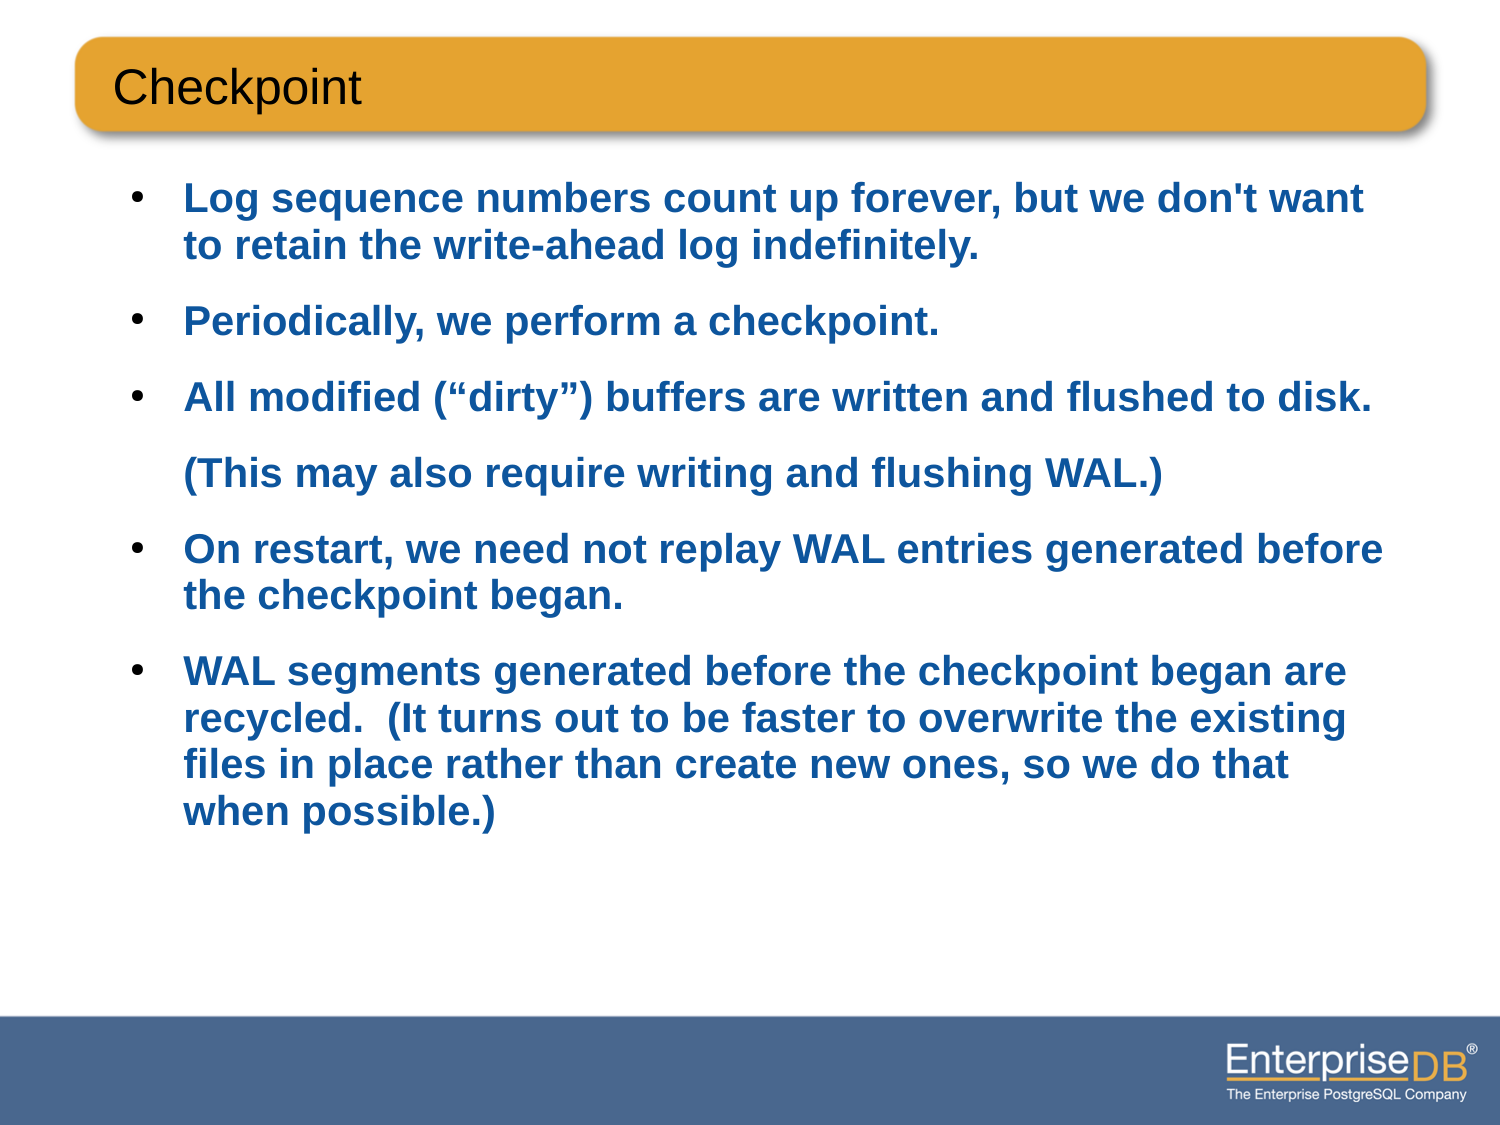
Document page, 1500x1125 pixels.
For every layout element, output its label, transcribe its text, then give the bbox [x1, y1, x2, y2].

title Checkpoint [112, 37, 1388, 138]
list Log sequence numbers count up forever, but we don't want to retain the write-ahead log indefinitely. Periodically, we perform a checkpoint. All modified (“dirty”) buffers are written and flushed to disk. (This may also require writing and flushing WAL.) On restart, we need not replay WAL entries generated before the checkpoint began. WAL segments generated before the checkpoint began are recycled. (It turns out to be faster to overwrite the existing files in place rather than create new ones, so we do that when possible.) [112, 174, 1388, 948]
picture [0, 0, 1500, 1125]
